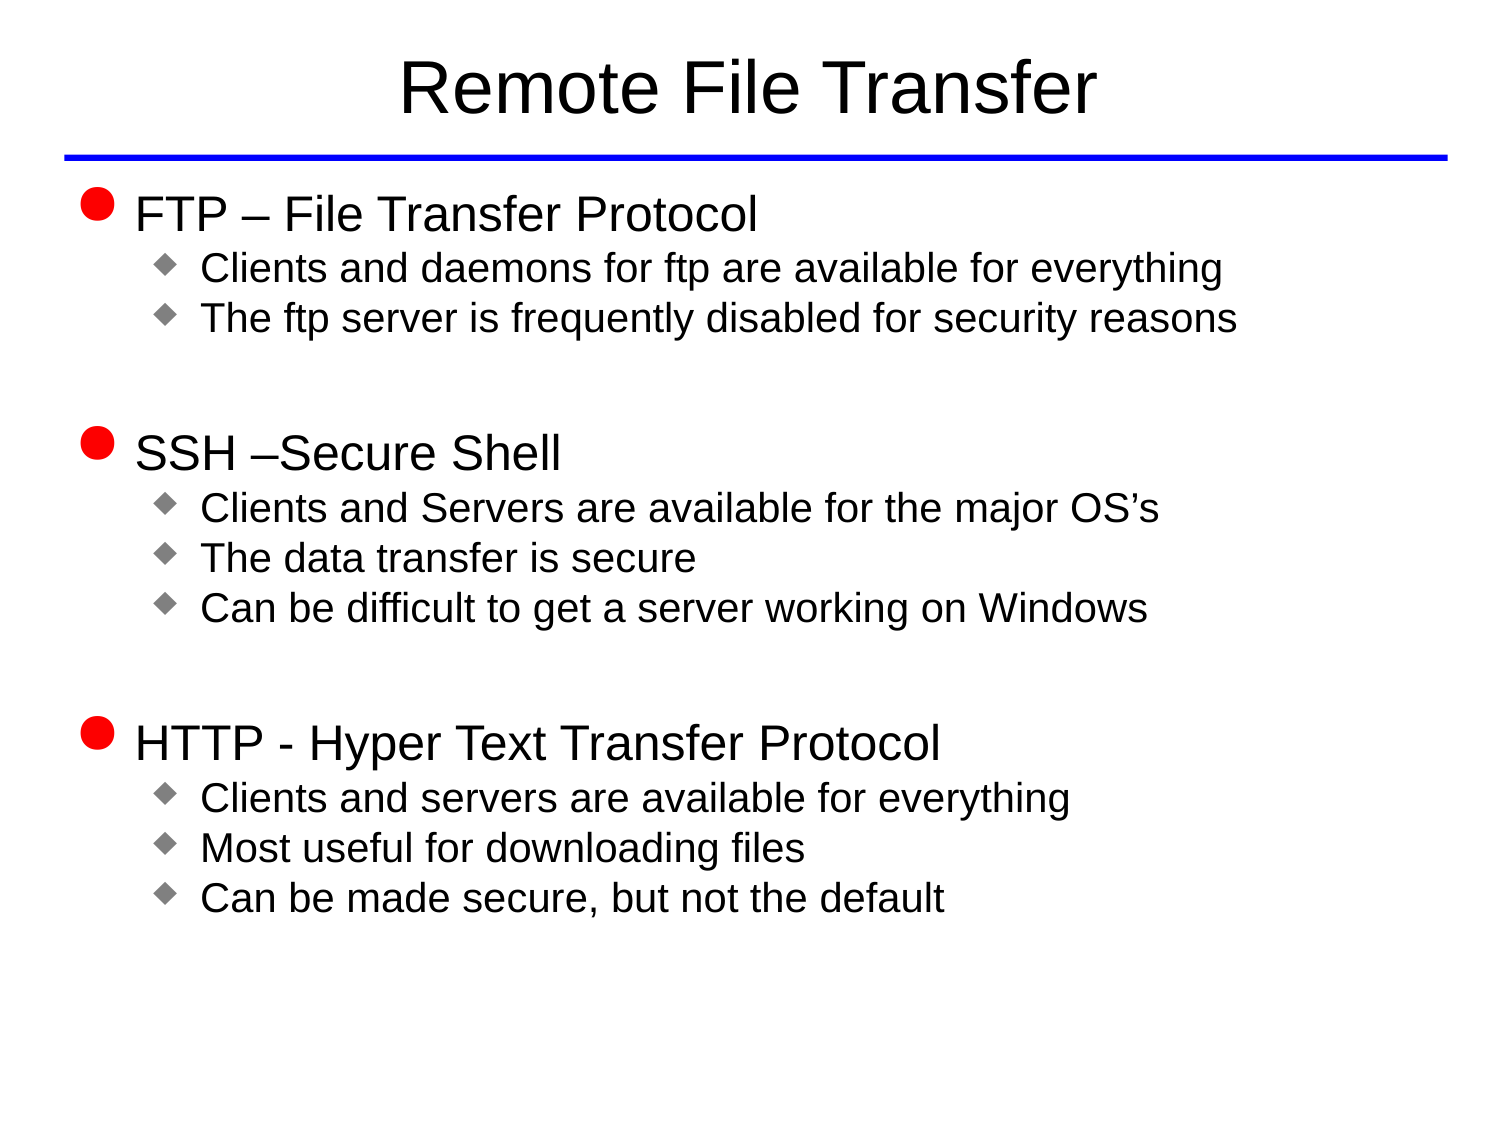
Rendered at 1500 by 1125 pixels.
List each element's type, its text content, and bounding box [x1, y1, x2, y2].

title Remote File Transfer [115, 21, 1382, 114]
list FTP – File Transfer Protocol Clients and daemons for ftp are available for everything The ftp server is frequently disabled for security reasons SSH –Secure Shell Clients and Servers are available for the major OS’s The data transfer is secure Can be difficult to get a server working on Windows HTTP - Hyper Text Transfer Protocol Clients and servers are available for everything Most useful for downloading files Can be made secure, but not the default [63, 114, 1411, 967]
